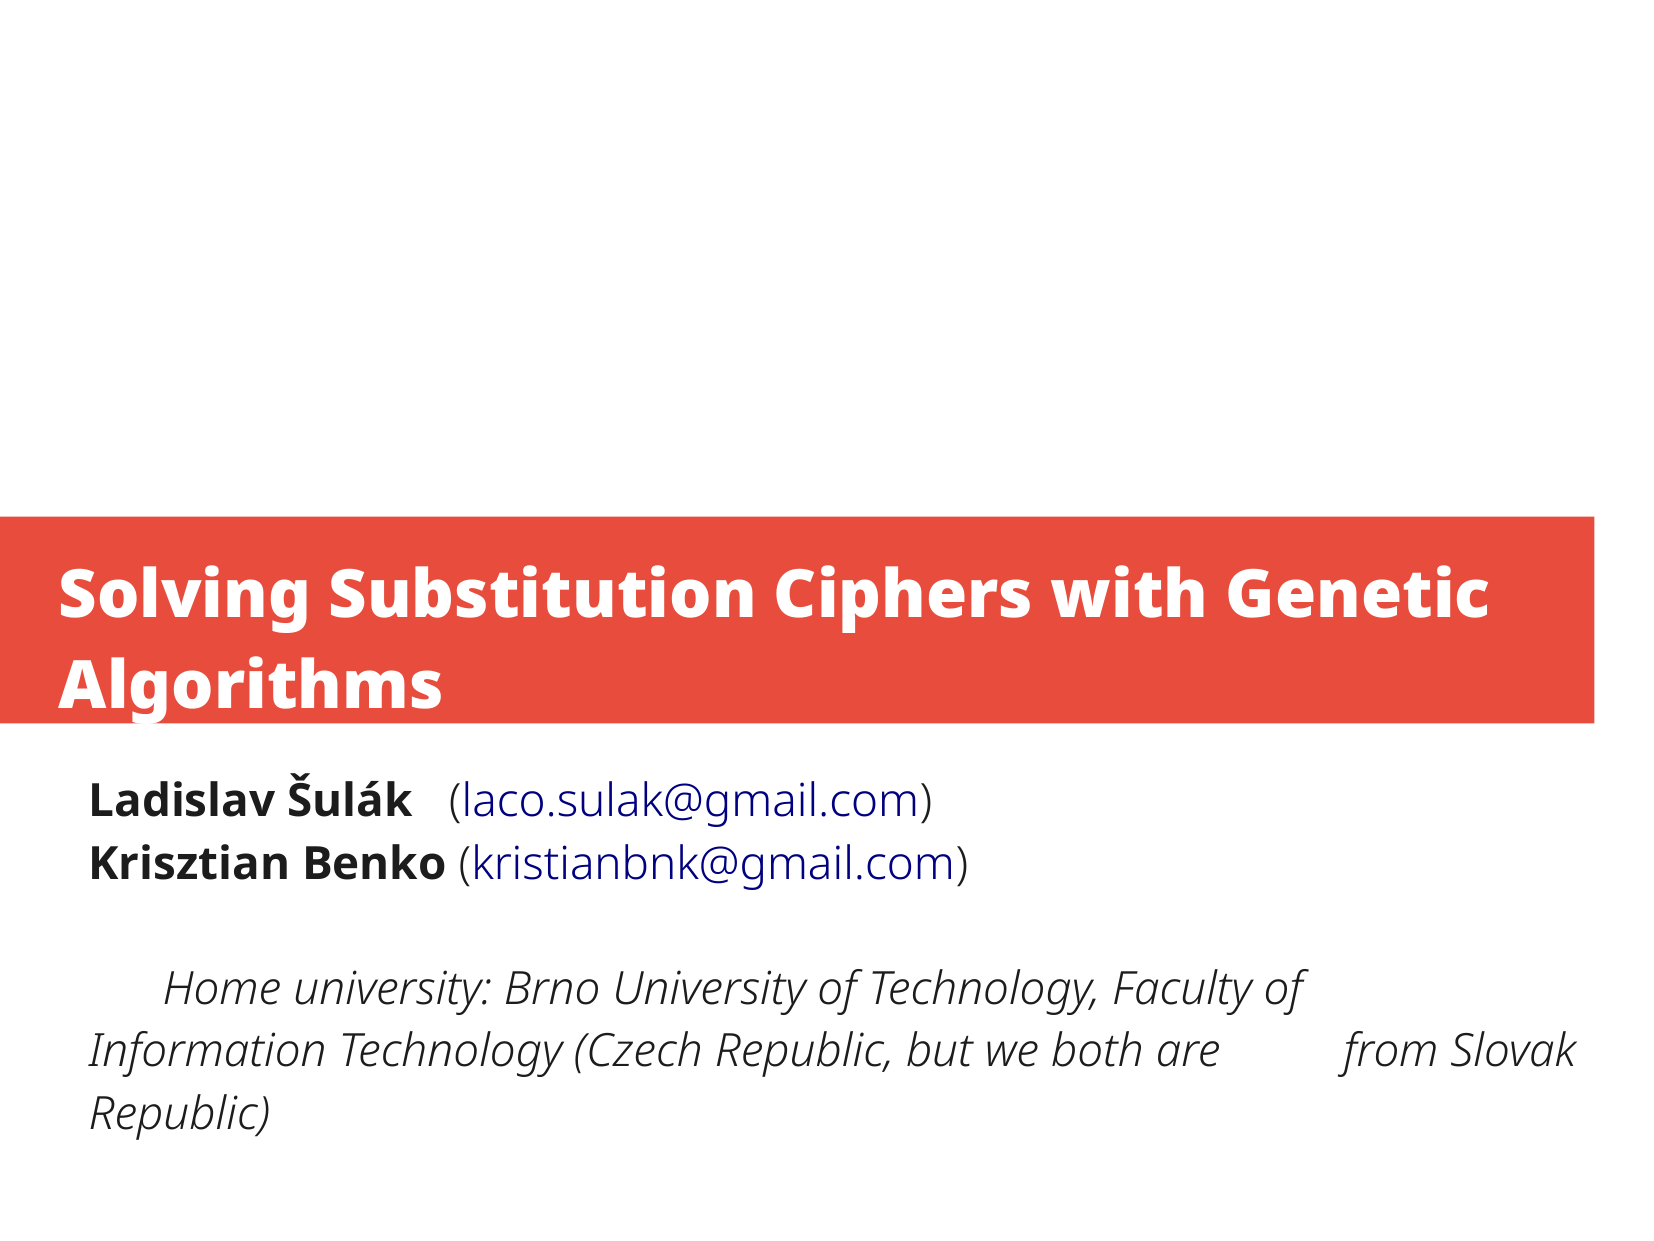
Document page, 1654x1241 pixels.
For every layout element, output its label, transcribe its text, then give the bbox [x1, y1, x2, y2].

subtitle Ladislav Šulák (laco.sulak@gmail.com) Krisztian Benko (kristianbnk@gmail.com) Home university: Brno University of Technology, Faculty of Information Technology (Czech Republic, but we both are from Slovak Republic) [88, 767, 1595, 1182]
title Solving Substitution Ciphers with Genetic Algorithms [59, 546, 1595, 694]
